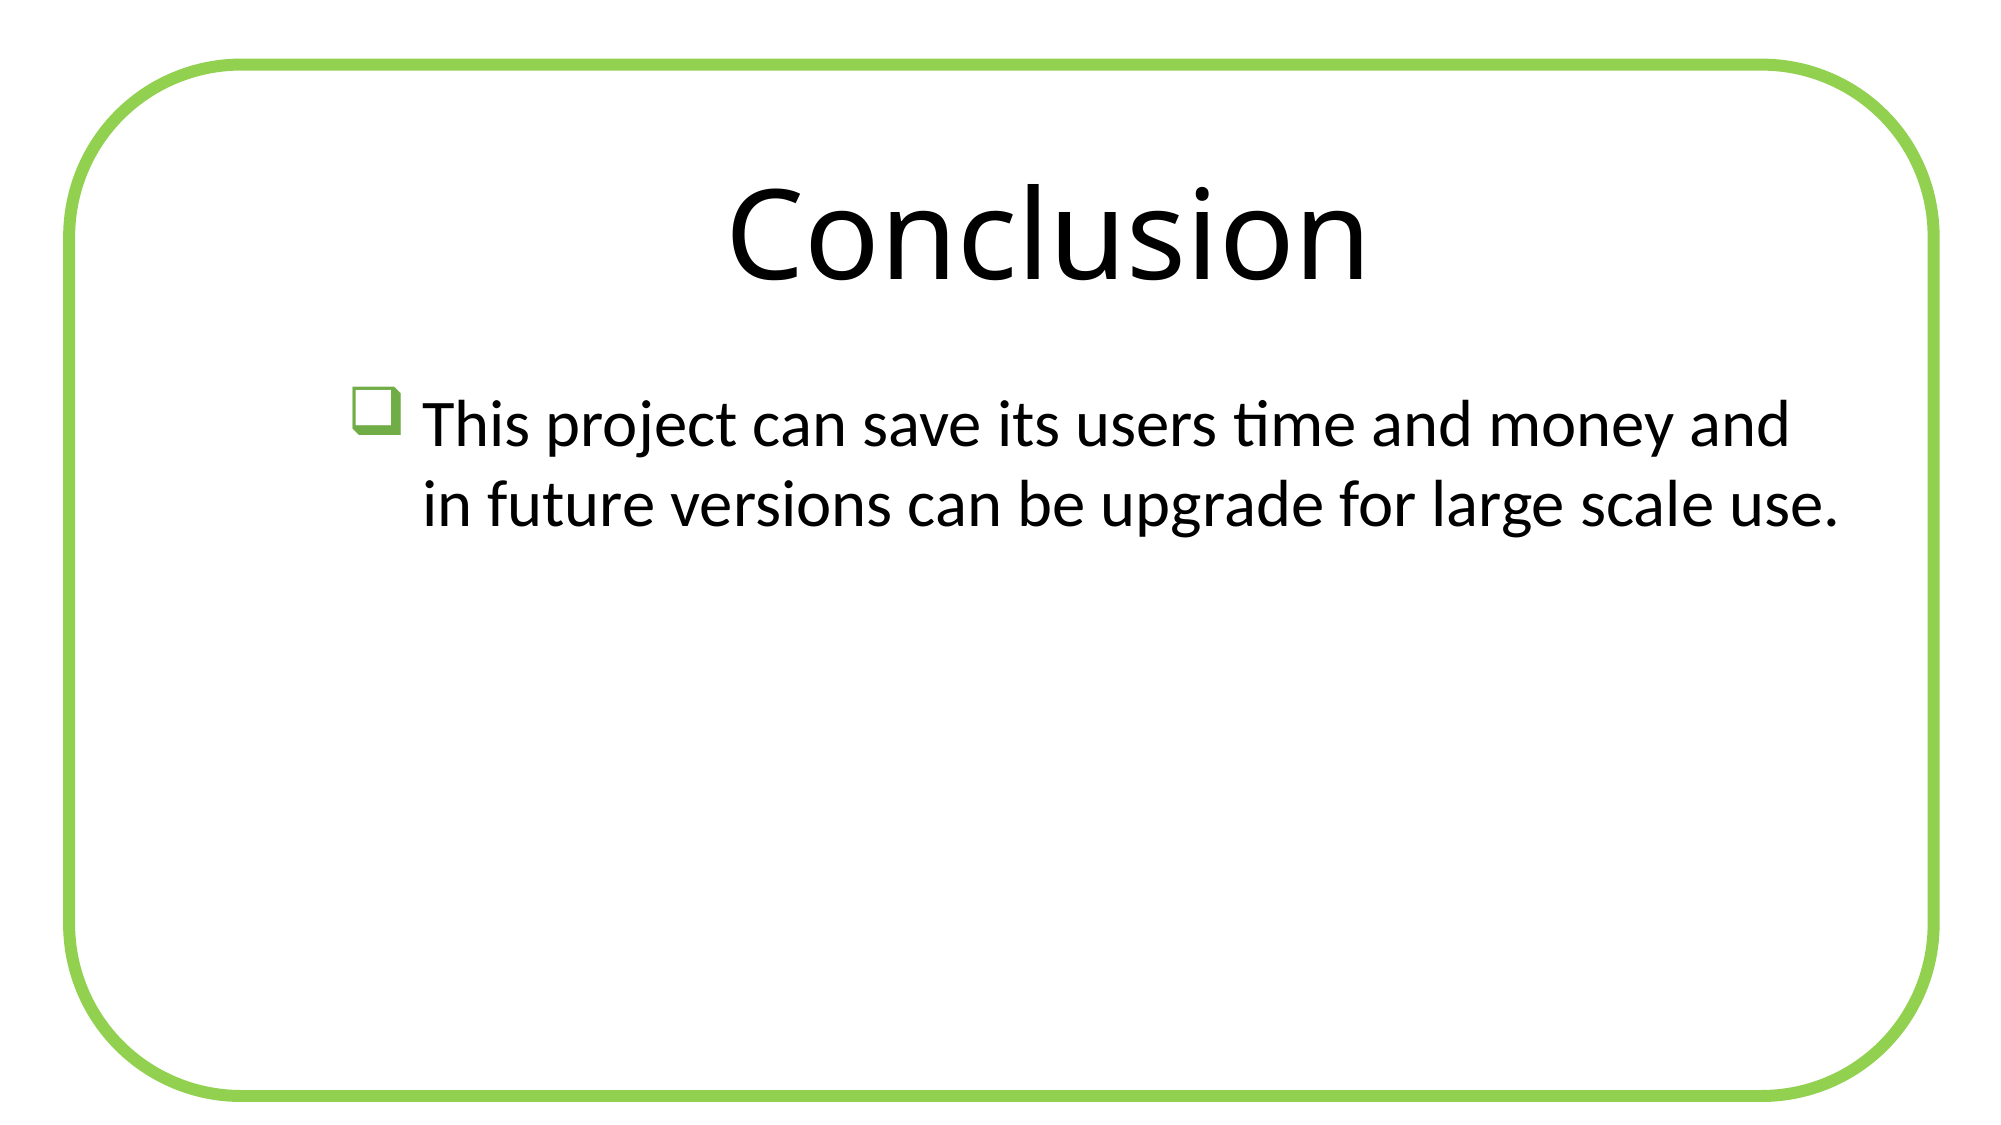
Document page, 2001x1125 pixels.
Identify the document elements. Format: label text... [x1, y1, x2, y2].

text_box Conclusion [353, 98, 1745, 314]
text_box This project can save its users time and money and in future versions can be upgrade for large scale use. [332, 372, 1870, 548]
